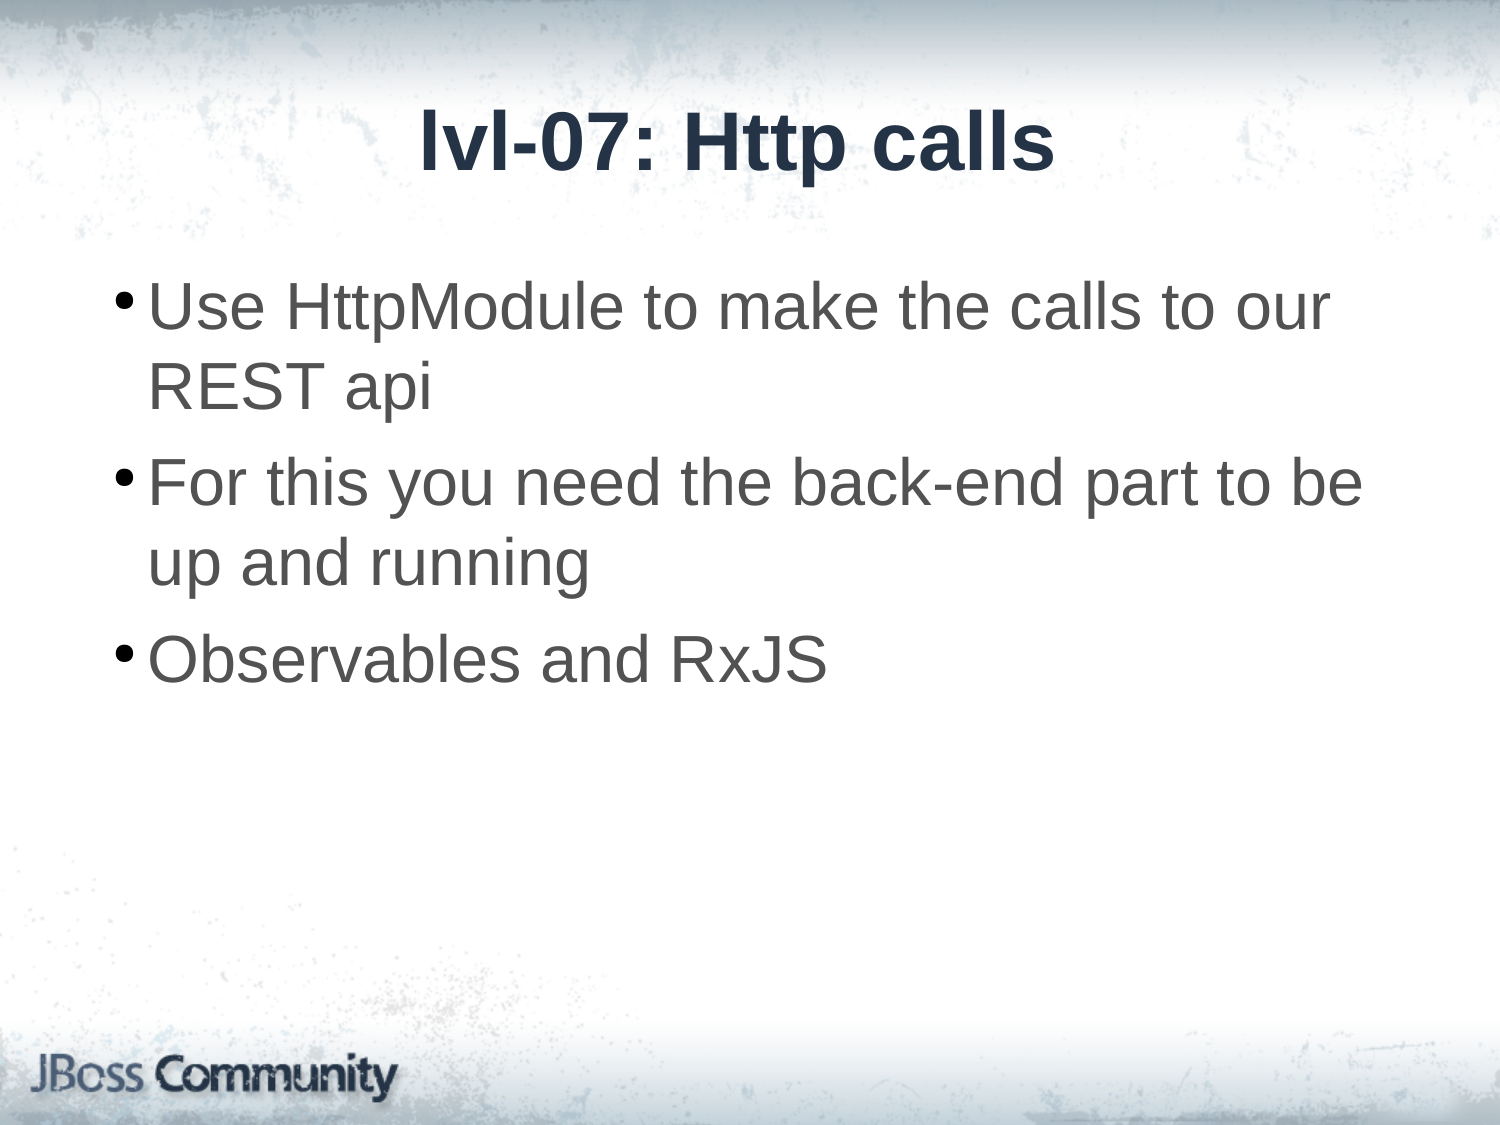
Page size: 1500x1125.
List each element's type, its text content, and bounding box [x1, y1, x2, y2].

subtitle Use HttpModule to make the calls to our REST api For this you need the back-end part to be up and running Observables and RxJS [112, 262, 1388, 993]
title lvl-07: Http calls [112, 29, 1388, 245]
picture [0, 0, 1500, 1125]
